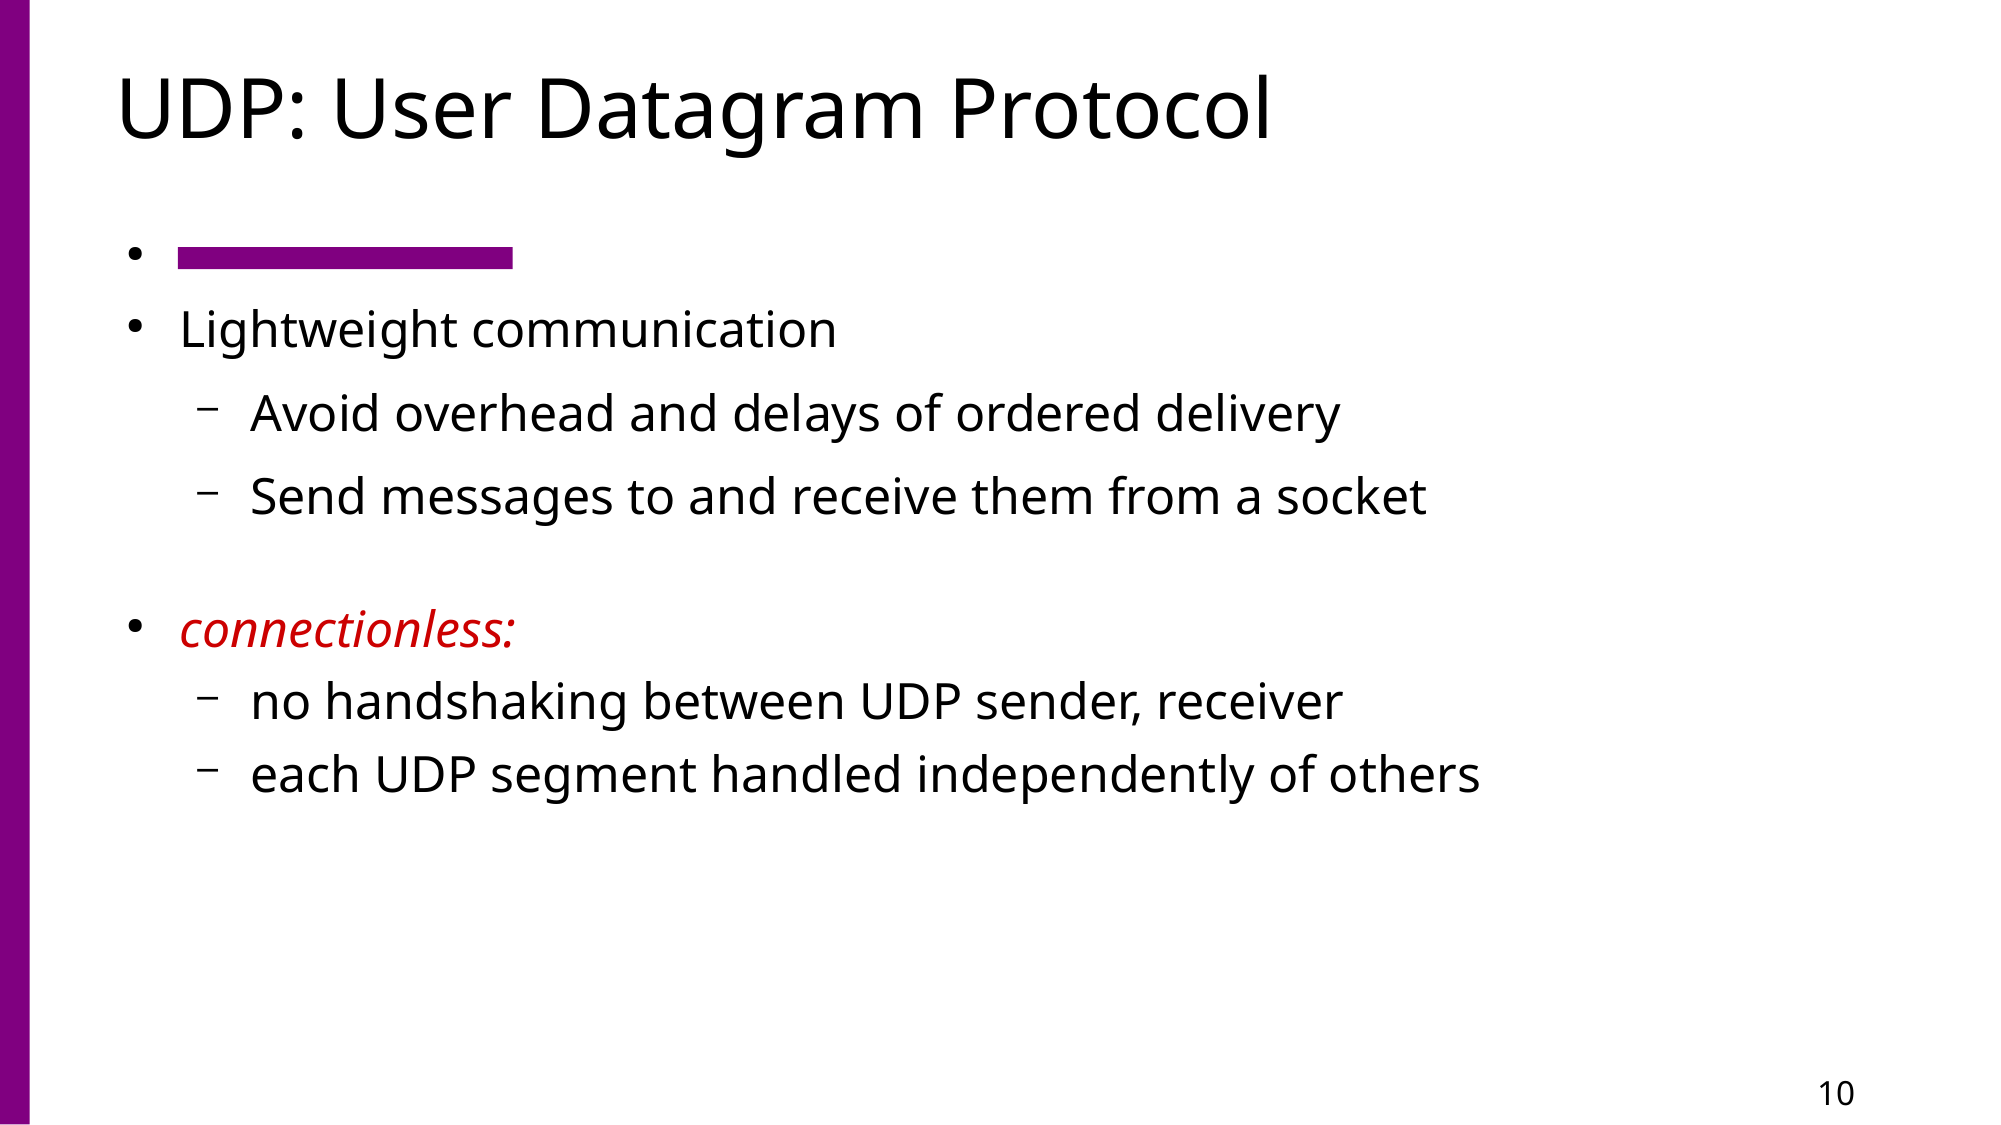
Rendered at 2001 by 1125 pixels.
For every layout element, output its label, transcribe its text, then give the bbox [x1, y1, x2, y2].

title UDP: User Datagram Protocol [64, 29, 1931, 182]
list Lightweight communication Avoid overhead and delays of ordered delivery Send messages to and receive them from a socket connectionless: no handshaking between UDP sender, receiver each UDP segment handled independently of others [93, 217, 1925, 980]
